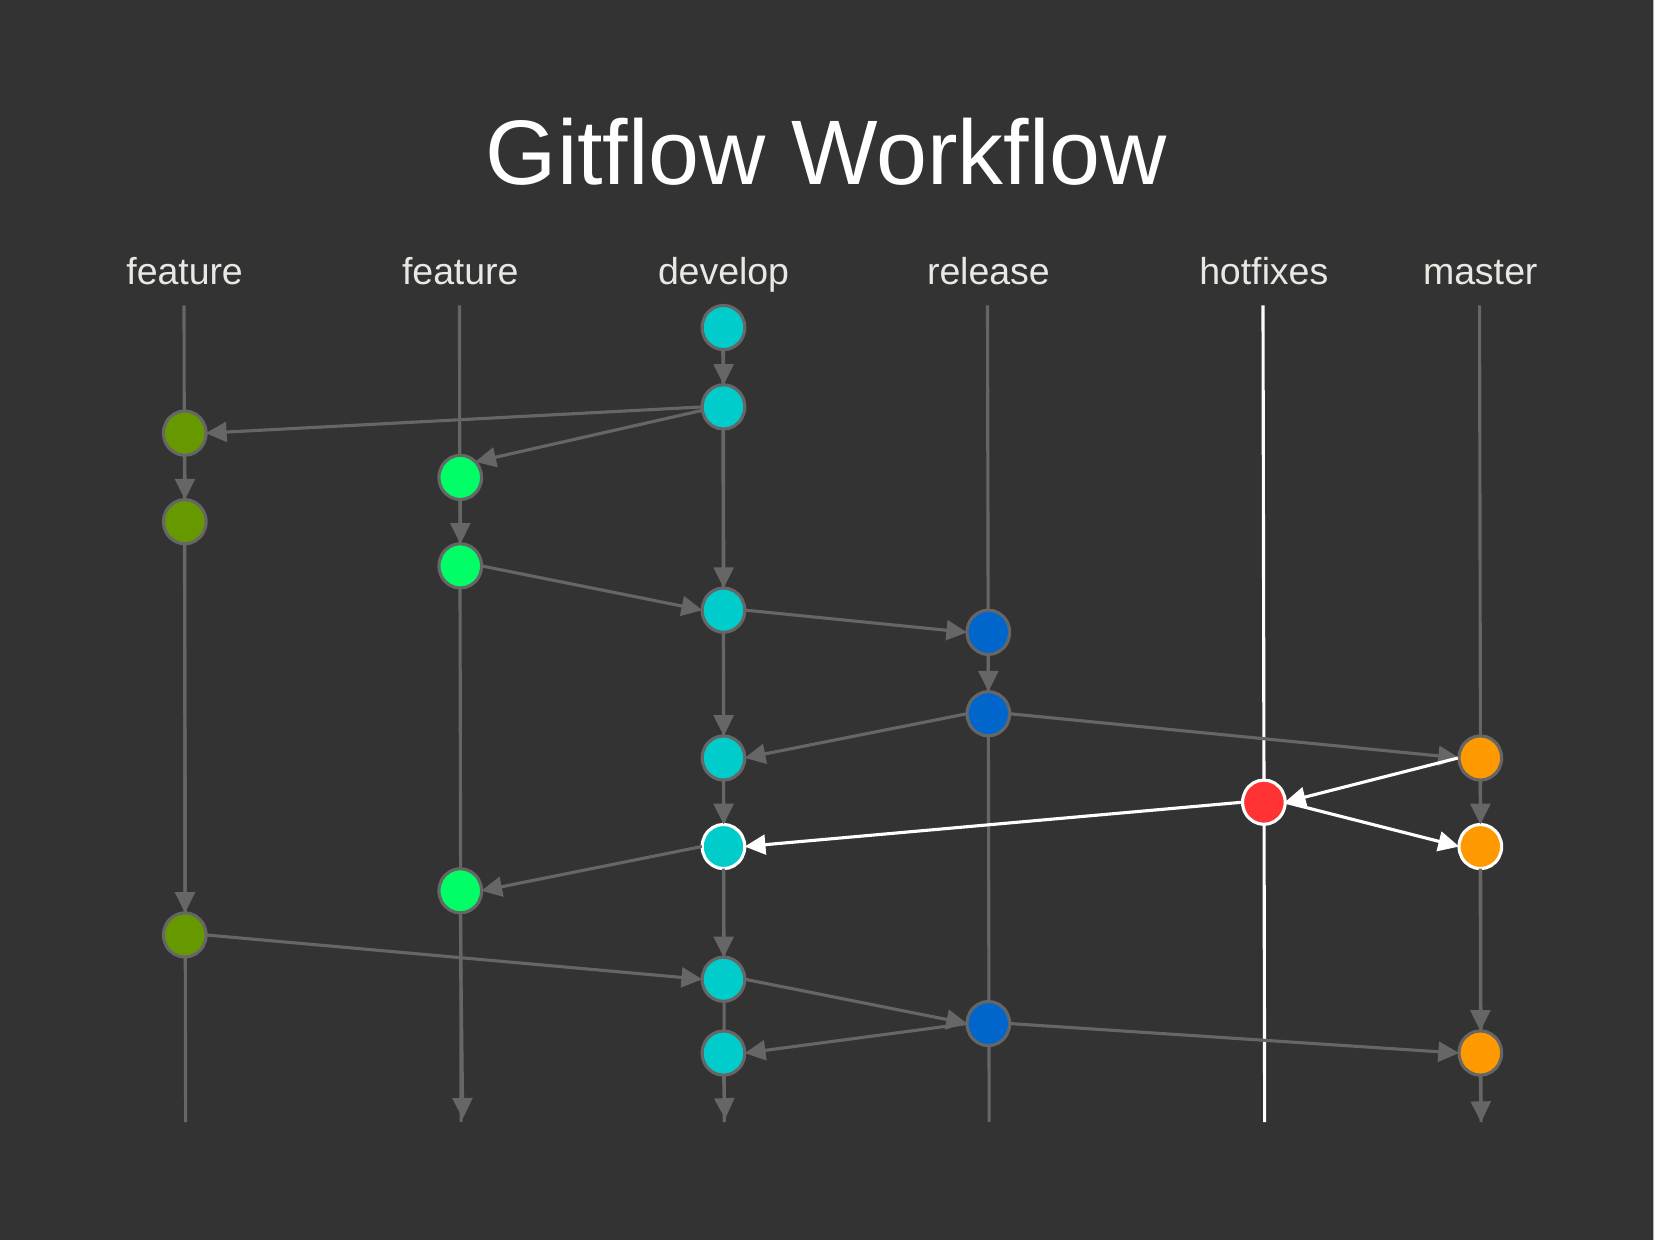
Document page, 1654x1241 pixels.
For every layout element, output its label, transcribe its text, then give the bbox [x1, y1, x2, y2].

text_box feature [76, 231, 293, 306]
text_box [438, 868, 482, 913]
text_box [1459, 1030, 1502, 1075]
text_box [702, 735, 745, 780]
text_box [702, 588, 745, 632]
text_box [702, 305, 745, 350]
text_box hotfixes [1155, 231, 1372, 306]
text_box [438, 455, 482, 500]
text_box [702, 824, 745, 869]
text_box [163, 912, 206, 958]
text_box [163, 499, 207, 544]
text_box [702, 1030, 745, 1075]
text_box [967, 1001, 1010, 1046]
text_box [1242, 780, 1286, 825]
text_box [702, 957, 745, 1002]
text_box [438, 543, 482, 589]
text_box [702, 384, 745, 429]
text_box [1459, 735, 1502, 780]
title Gitflow Workflow [82, 49, 1571, 257]
text_box feature [352, 231, 569, 306]
text_box release [880, 231, 1097, 306]
text_box develop [615, 231, 832, 306]
text_box [1459, 824, 1502, 869]
text_box [967, 691, 1010, 736]
text_box master [1372, 231, 1589, 306]
text_box [967, 610, 1010, 655]
text_box [163, 410, 207, 456]
